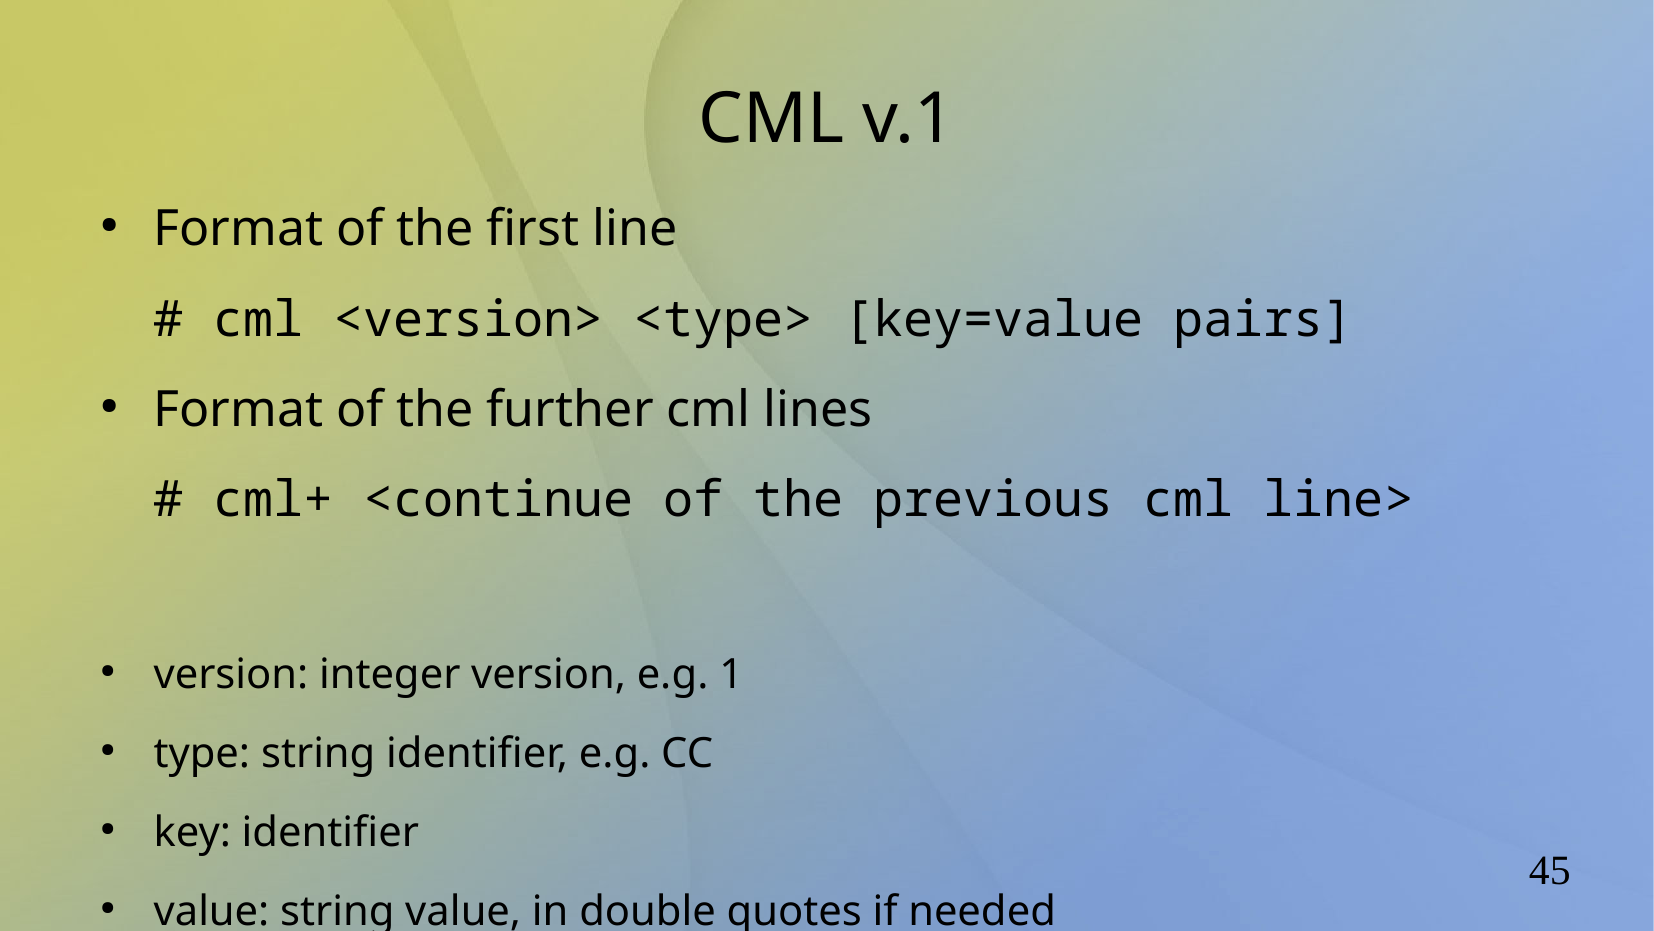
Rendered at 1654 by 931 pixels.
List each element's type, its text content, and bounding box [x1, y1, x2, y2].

picture [0, 0, 1654, 931]
picture [732, 905, 744, 922]
list Format of the first line # cml <version> <type> [key=value pairs] Format of the further cml lines # cml+ <continue of the previous cml line> version: integer version, e.g. 1 type: string identifier, e.g. CC key: identifier value: string value, in double quotes if needed [82, 192, 1571, 874]
picture [374, 905, 386, 922]
title CML v.1 [82, 37, 1571, 192]
